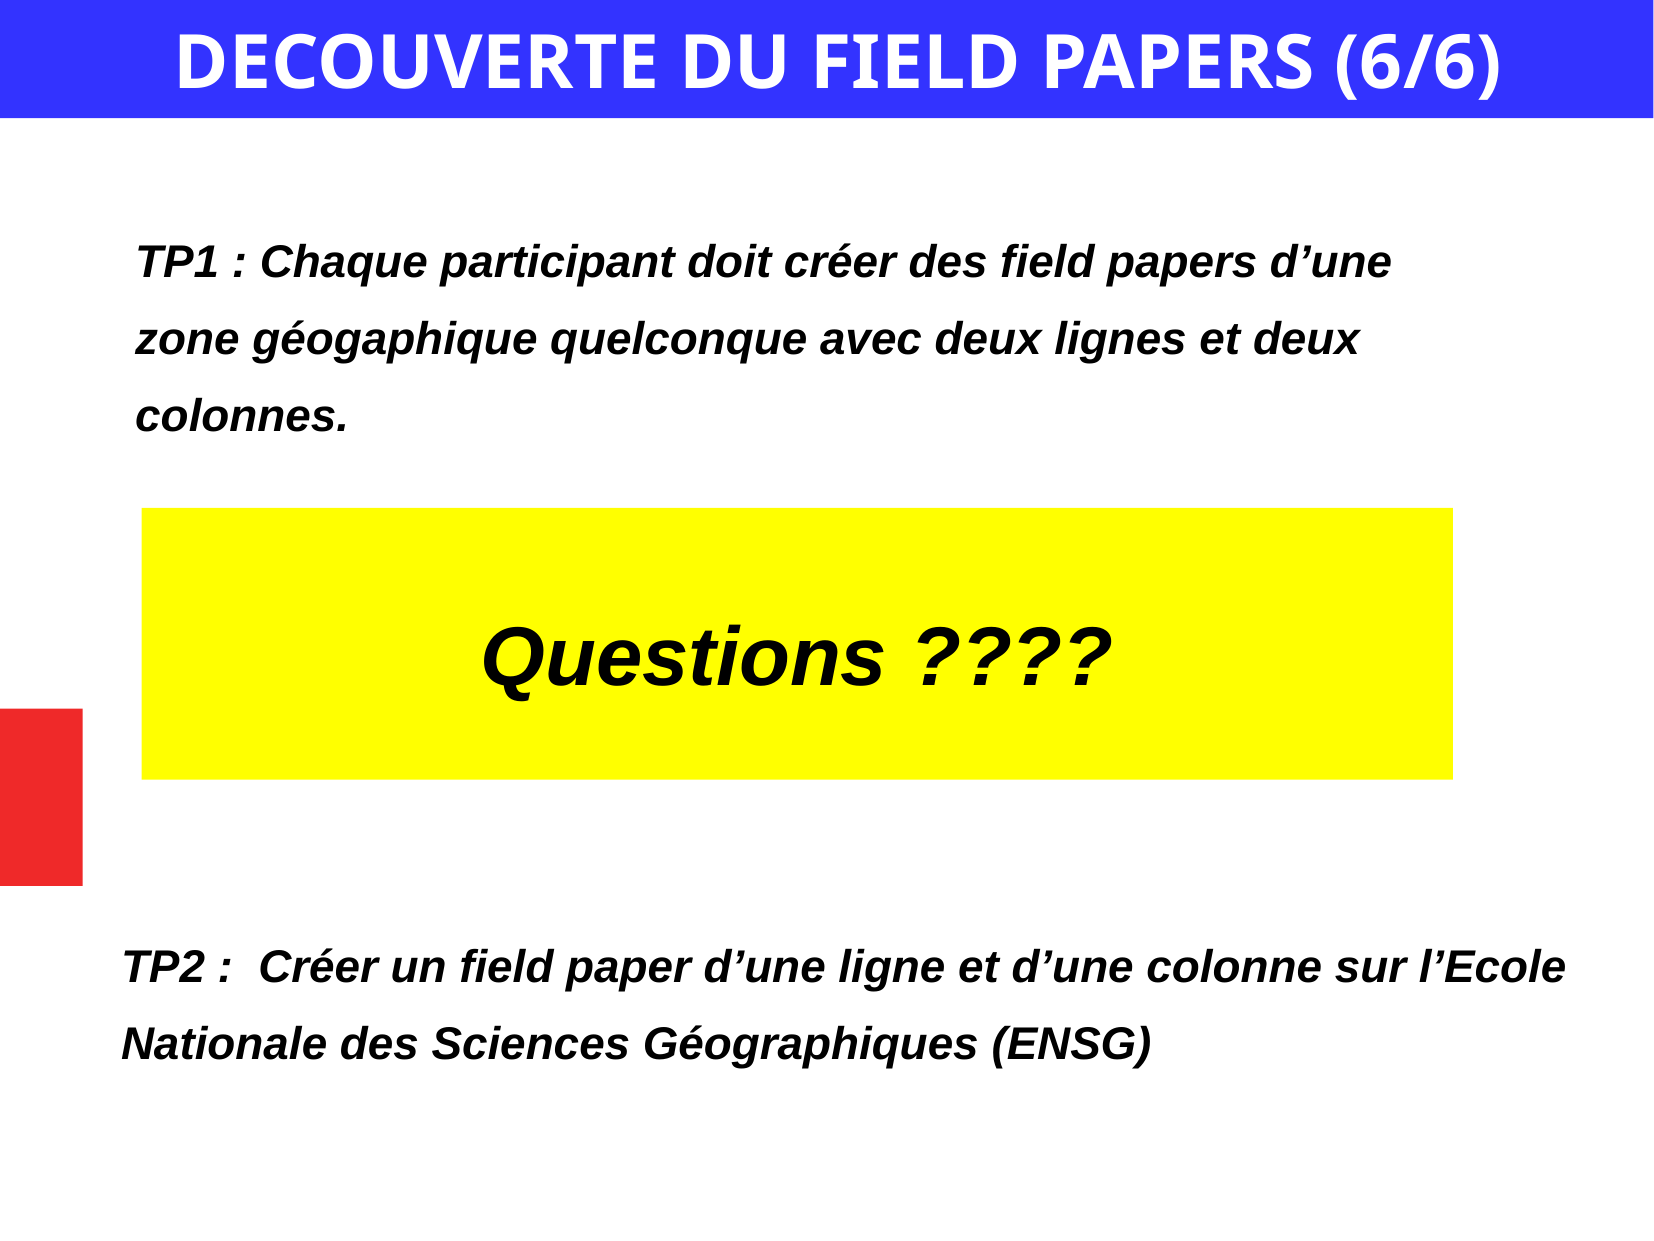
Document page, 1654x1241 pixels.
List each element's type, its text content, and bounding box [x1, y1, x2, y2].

text_box TP1 : Chaque participant doit créer des field papers d’une zone géogaphique quelconque avec deux lignes et deux colonnes. [118, 200, 1430, 426]
text_box TP2 : Créer un field paper d’une ligne et d’une colonne sur l’Ecole Nationale des Sciences Géographiques (ENSG) [106, 908, 1583, 1052]
title DECOUVERTE DU FIELD PAPERS (6/6) [0, 0, 1654, 119]
text_box Questions ???? [141, 507, 1453, 780]
